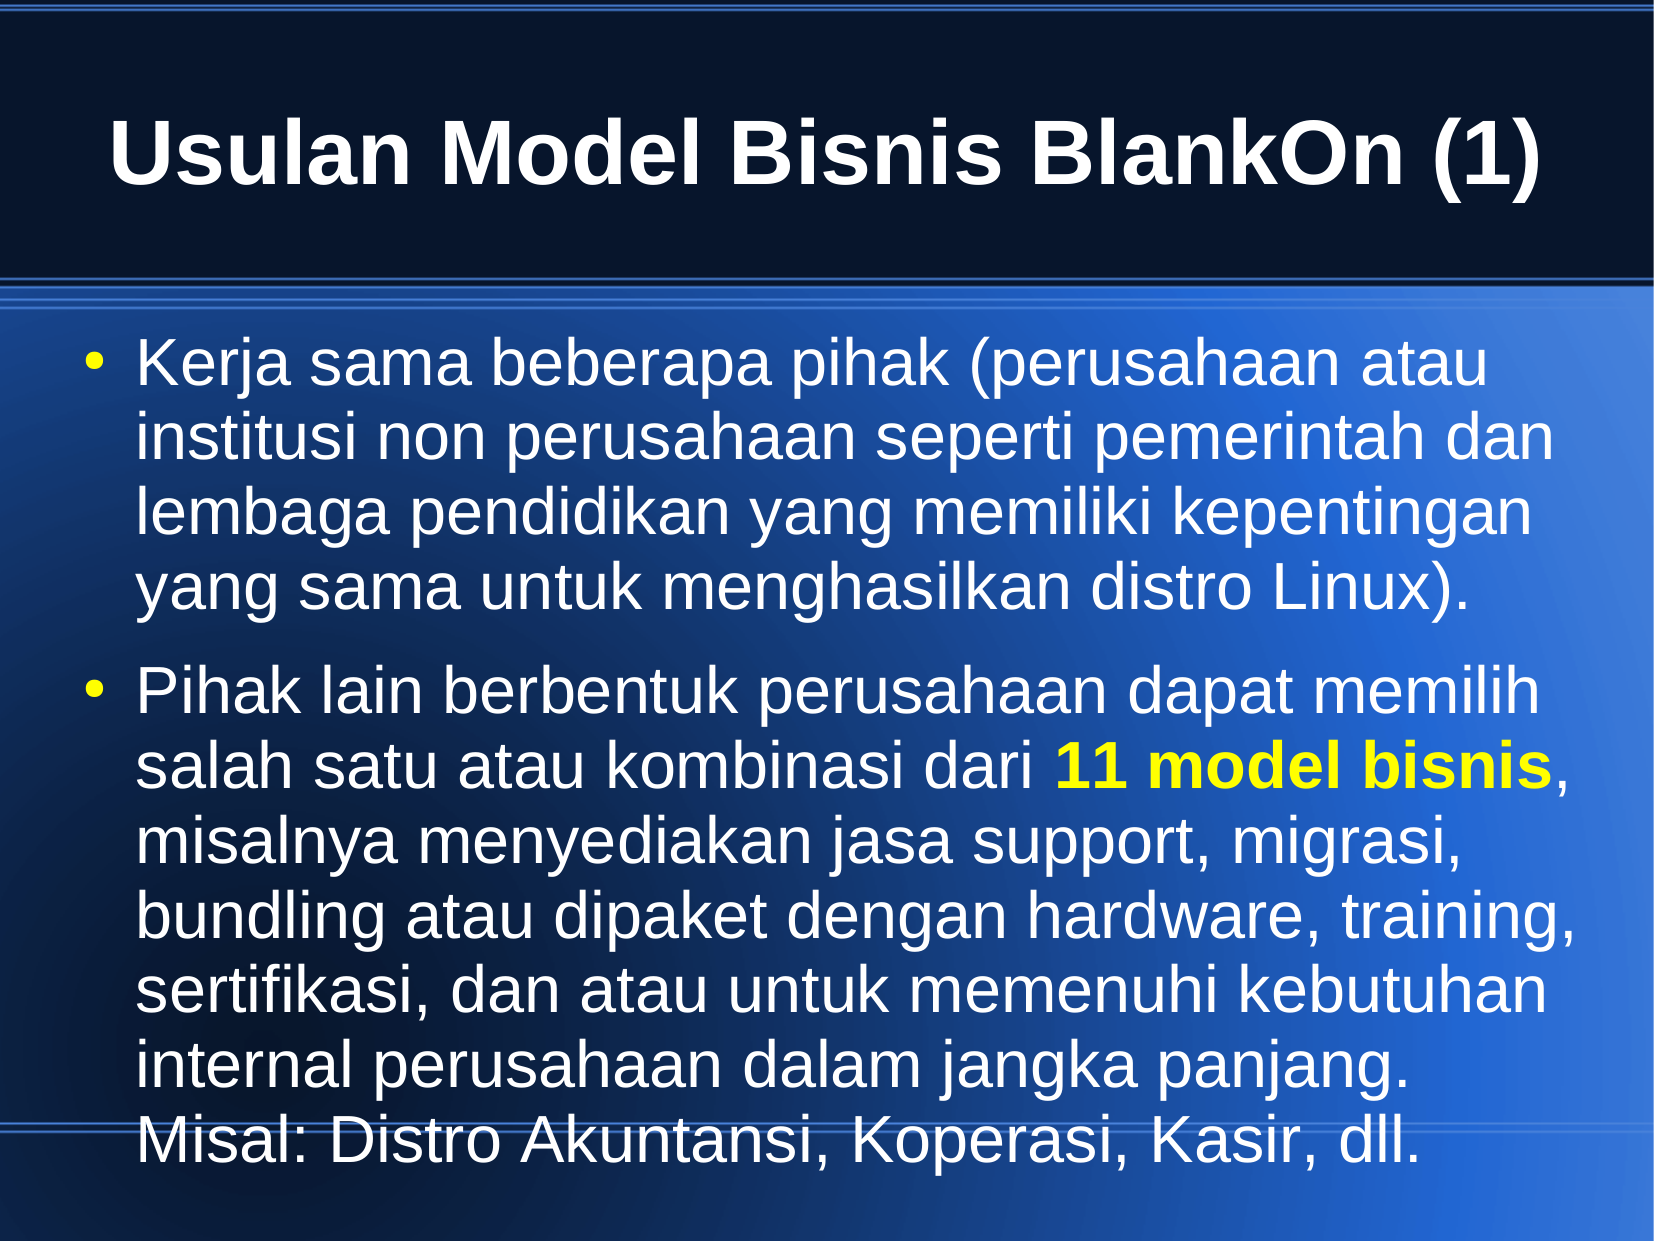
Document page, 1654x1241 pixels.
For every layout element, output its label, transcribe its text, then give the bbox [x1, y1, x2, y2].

picture [0, 0, 1654, 1241]
title Usulan Model Bisnis BlankOn (1) [82, 49, 1571, 257]
list Kerja sama beberapa pihak (perusahaan atau institusi non perusahaan seperti pemerintah dan lembaga pendidikan yang memiliki kepentingan yang sama untuk menghasilkan distro Linux). Pihak lain berbentuk perusahaan dapat memilih salah satu atau kombinasi dari 11 model bisnis, misalnya menyediakan jasa support, migrasi, bundling atau dipaket dengan hardware, training, sertifikasi, dan atau untuk memenuhi kebutuhan internal perusahaan dalam jangka panjang. Misal: Distro Akuntansi, Koperasi, Kasir, dll. [64, 324, 1601, 1177]
